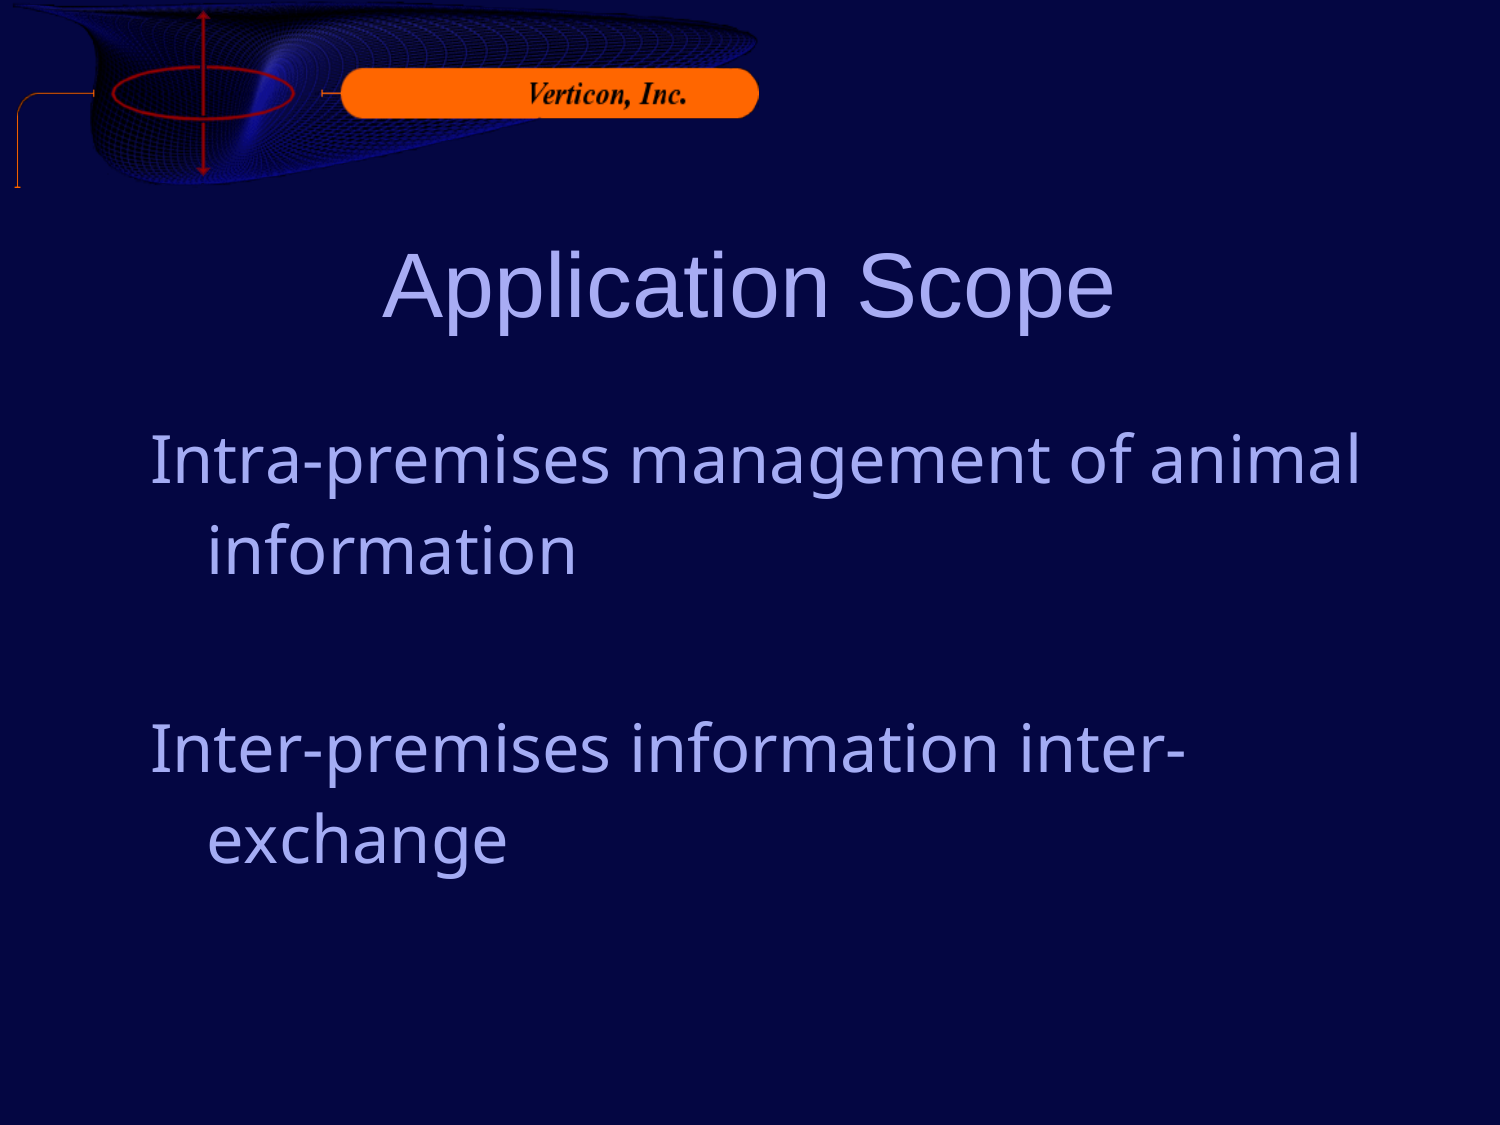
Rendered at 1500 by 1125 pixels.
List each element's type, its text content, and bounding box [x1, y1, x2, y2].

picture [8, 0, 759, 188]
title Application Scope [75, 234, 1426, 441]
list Intra-premises management of animal information Inter-premises information inter-exchange [150, 412, 1385, 1056]
